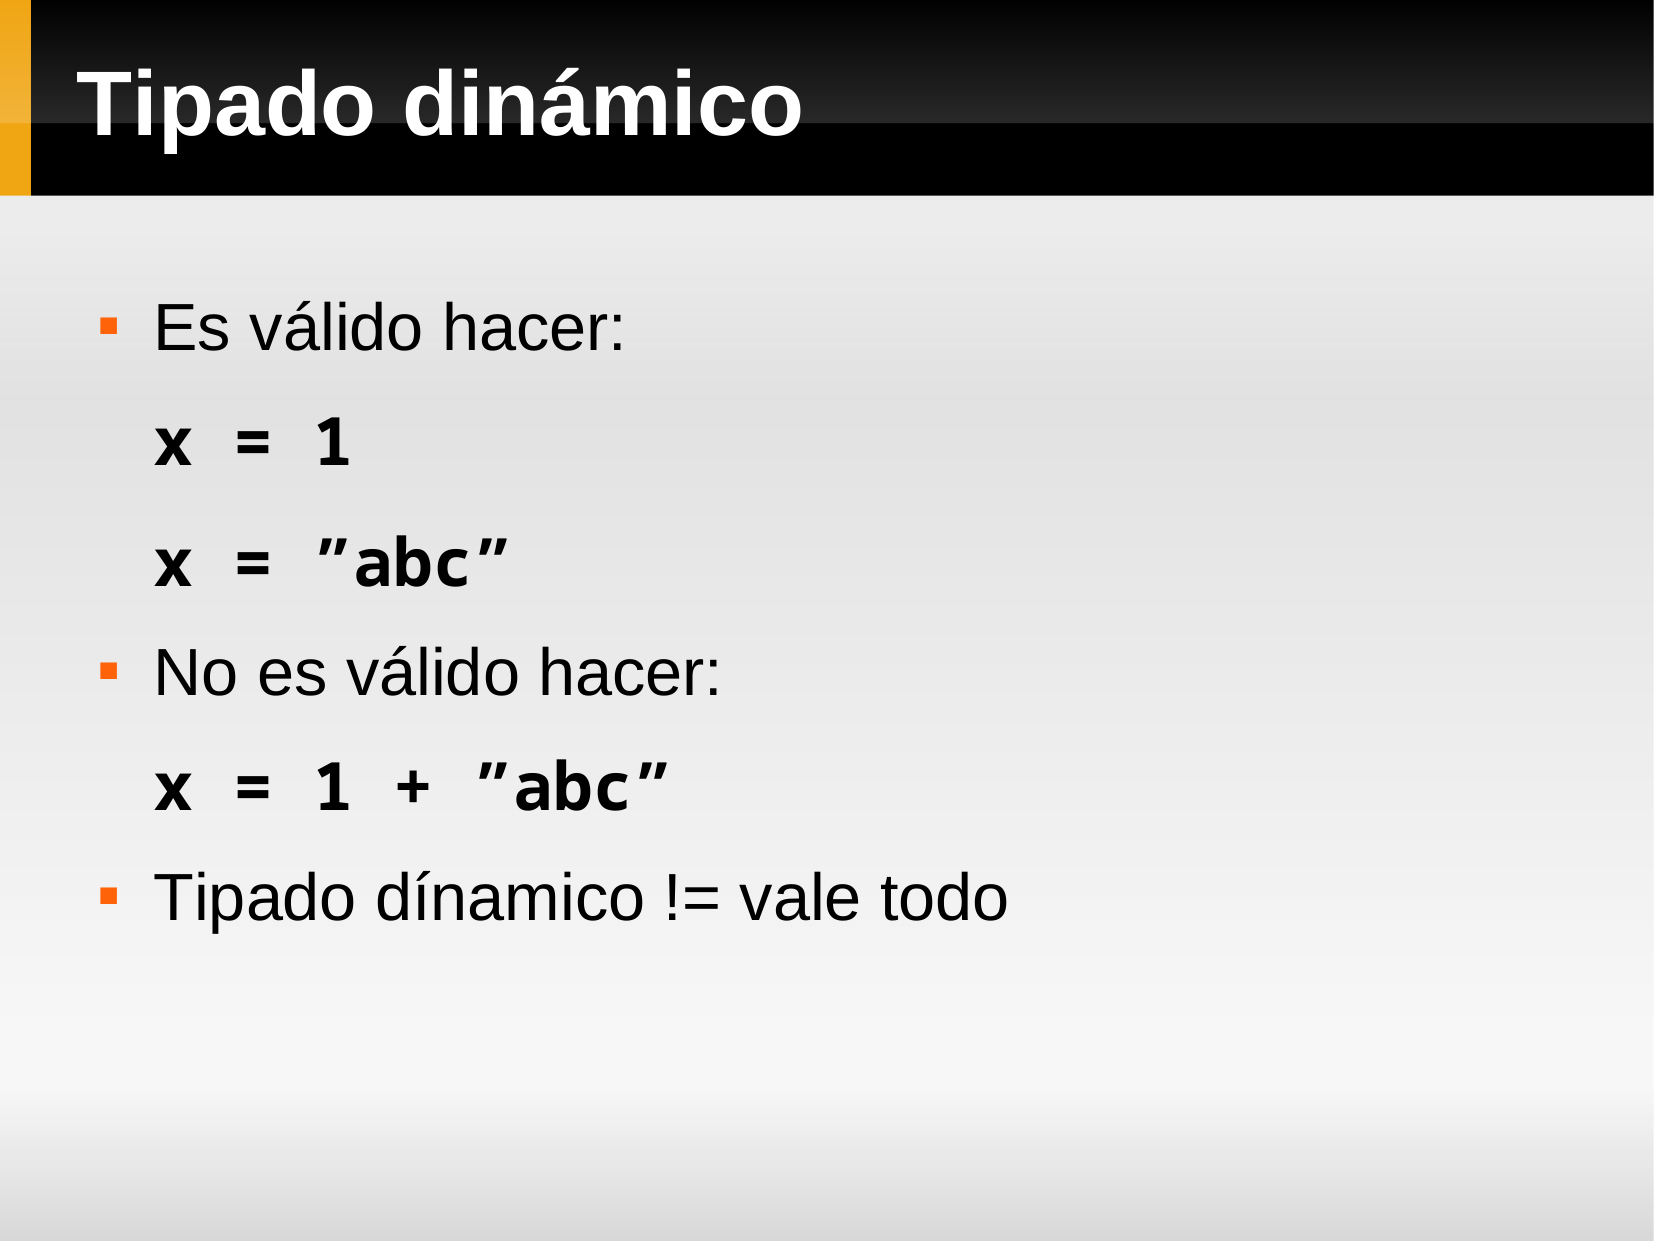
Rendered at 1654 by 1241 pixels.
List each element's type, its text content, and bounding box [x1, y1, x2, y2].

list Es válido hacer: x = 1 x = ”abc” No es válido hacer: x = 1 + ”abc” Tipado dínamico != vale todo [82, 290, 1571, 1109]
title Tipado dinámico [76, 0, 1565, 208]
picture [0, 0, 1654, 1241]
